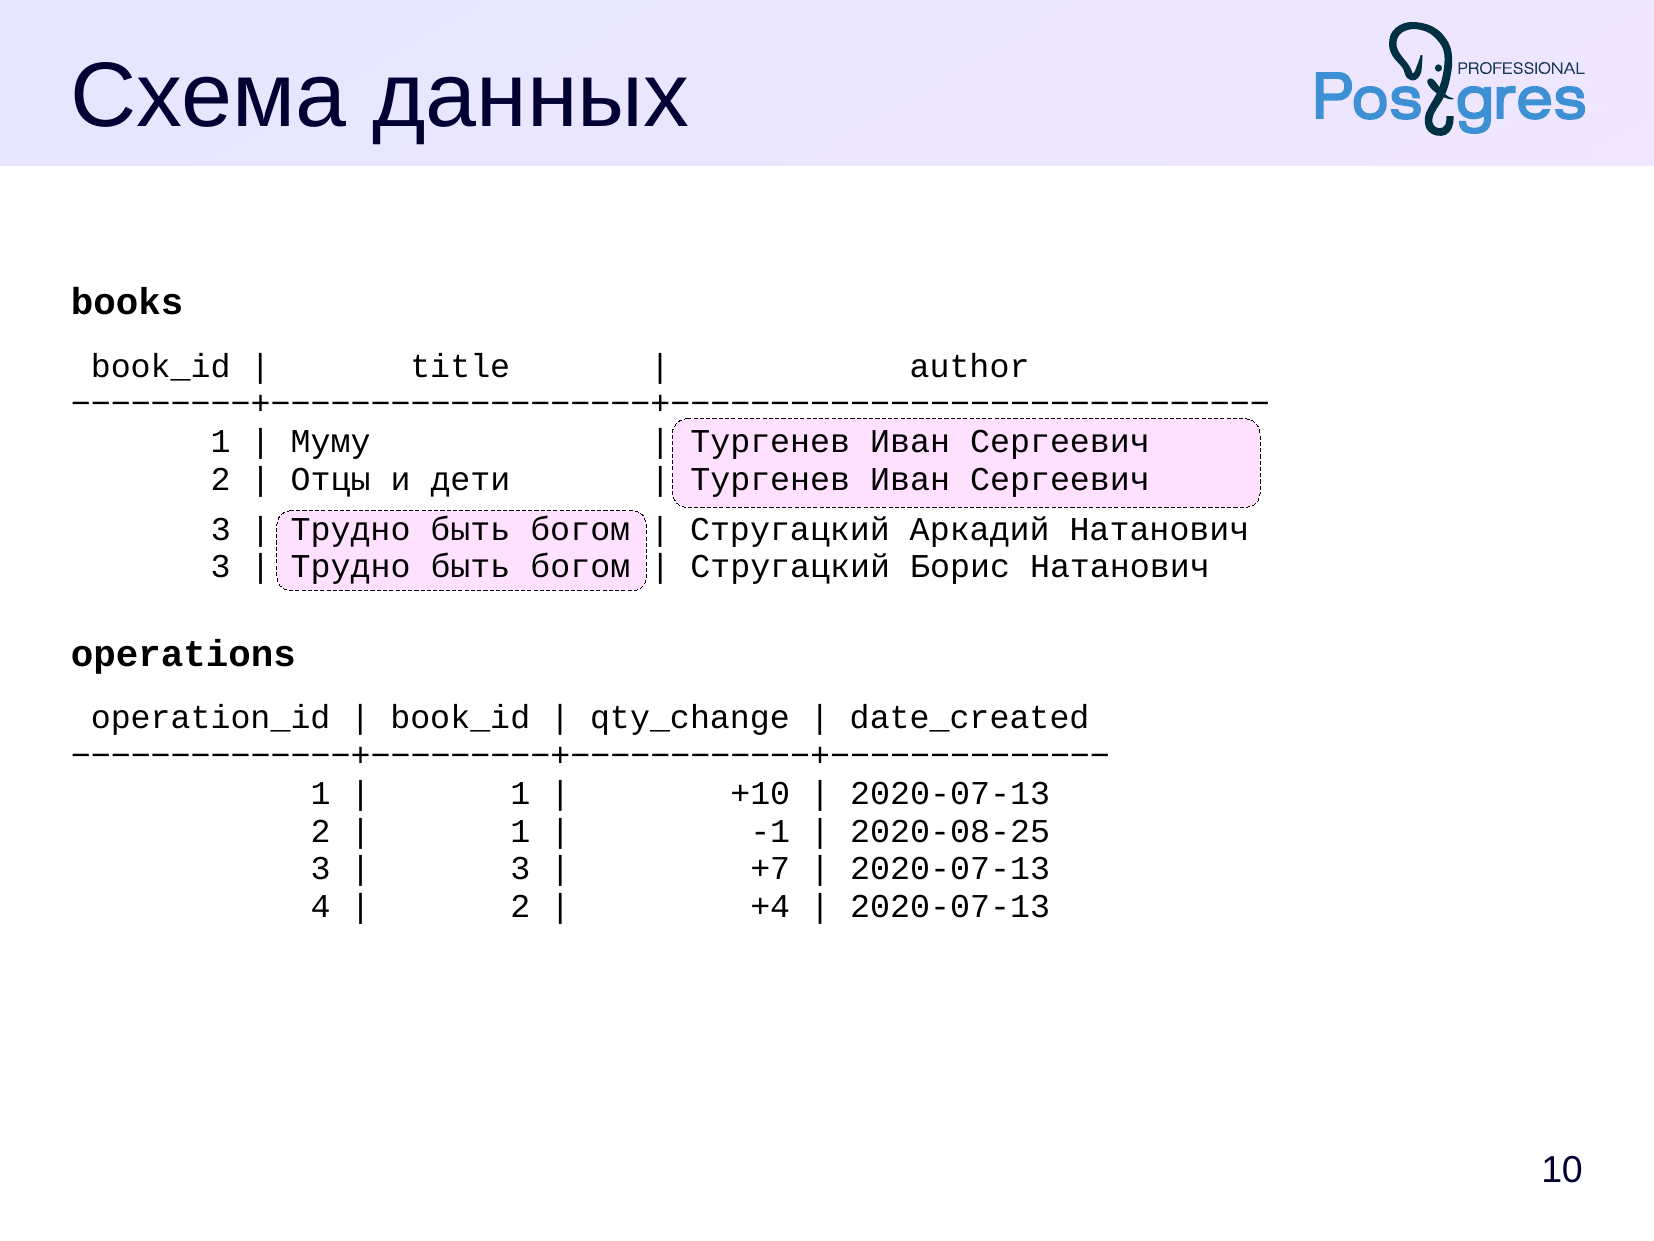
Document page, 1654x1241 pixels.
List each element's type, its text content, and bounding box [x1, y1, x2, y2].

list books book_id | title | author −−−−−−−−−+−−−−−−−−−−−−−−−−−−−+−−−−−−−−−−−−−−−−−−−−−−−−−−−−−− 1 | Муму | Тургенев Иван Сергеевич 2 | Отцы и дети | Тургенев Иван Сергеевич 3 | Трудно быть богом | Стругацкий Аркадий Натанович 3 | Трудно быть богом | Стругацкий Борис Натанович operations operation_id | book_id | qty_change | date_created −−−−−−−−−−−−−−+−−−−−−−−−+−−−−−−−−−−−−+−−−−−−−−−−−−−− 1 | 1 | +10 | 2020-07-13 2 | 1 | -1 | 2020-08-25 3 | 3 | +7 | 2020-07-13 4 | 2 | +4 | 2020-07-13 [70, 283, 1583, 1134]
title Схема данных [70, 43, 1241, 147]
